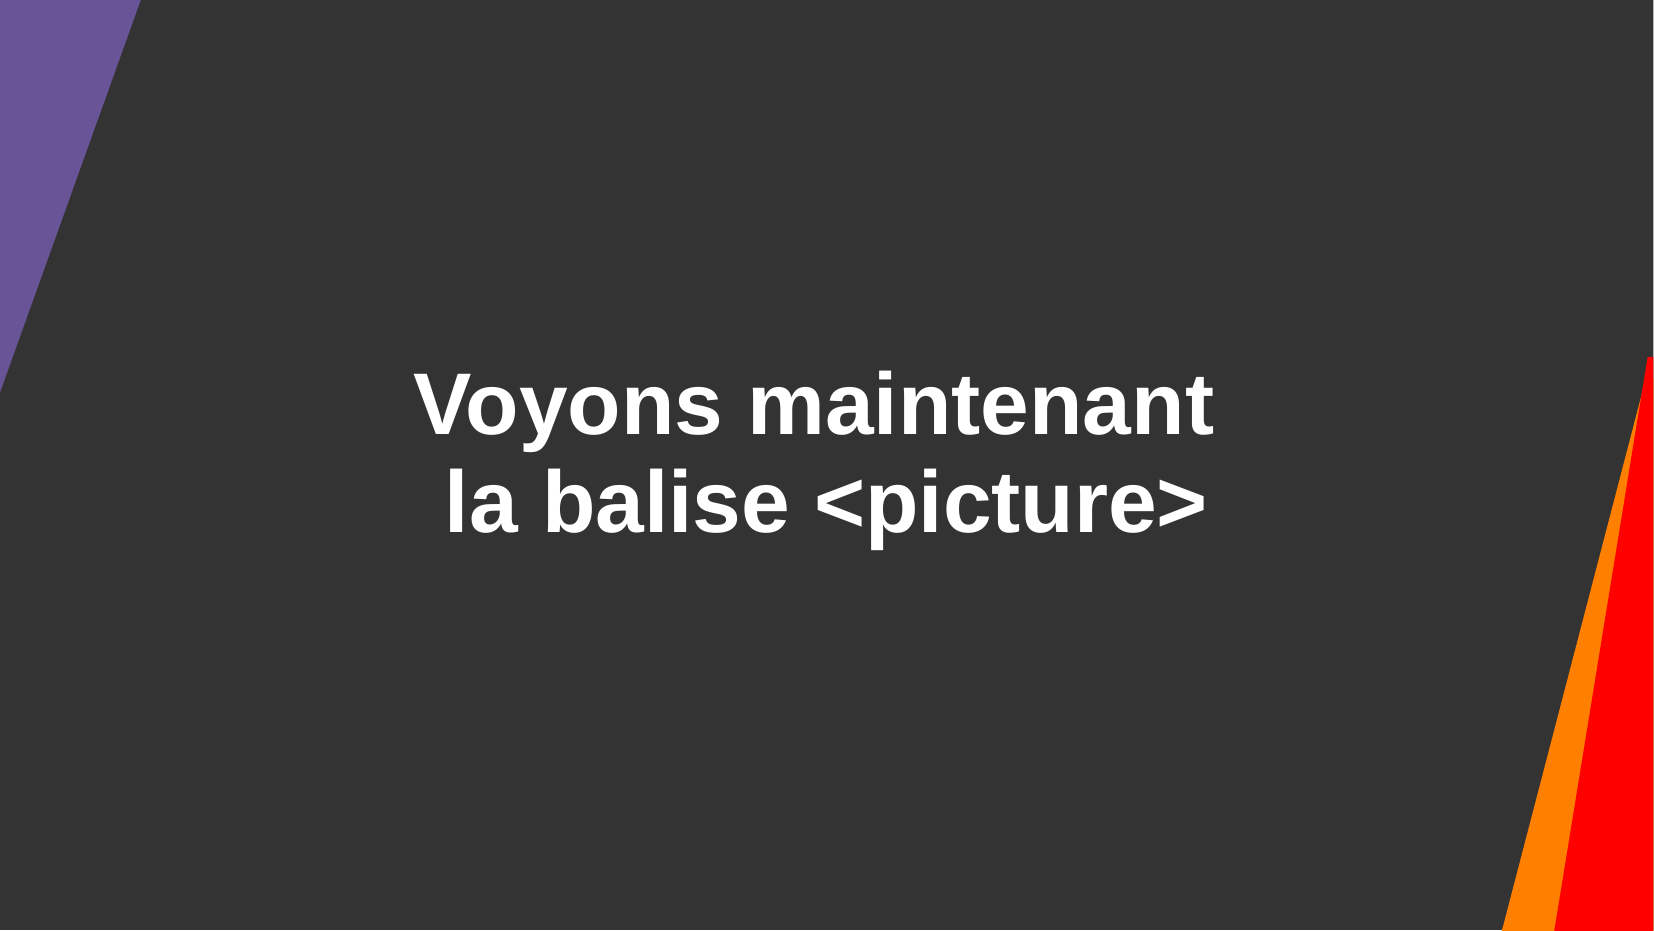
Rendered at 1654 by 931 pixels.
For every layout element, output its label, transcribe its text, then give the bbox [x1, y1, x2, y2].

text_box [0, 0, 141, 393]
text_box [1501, 356, 1654, 931]
title Voyons maintenant la balise <picture> [31, 355, 1622, 567]
